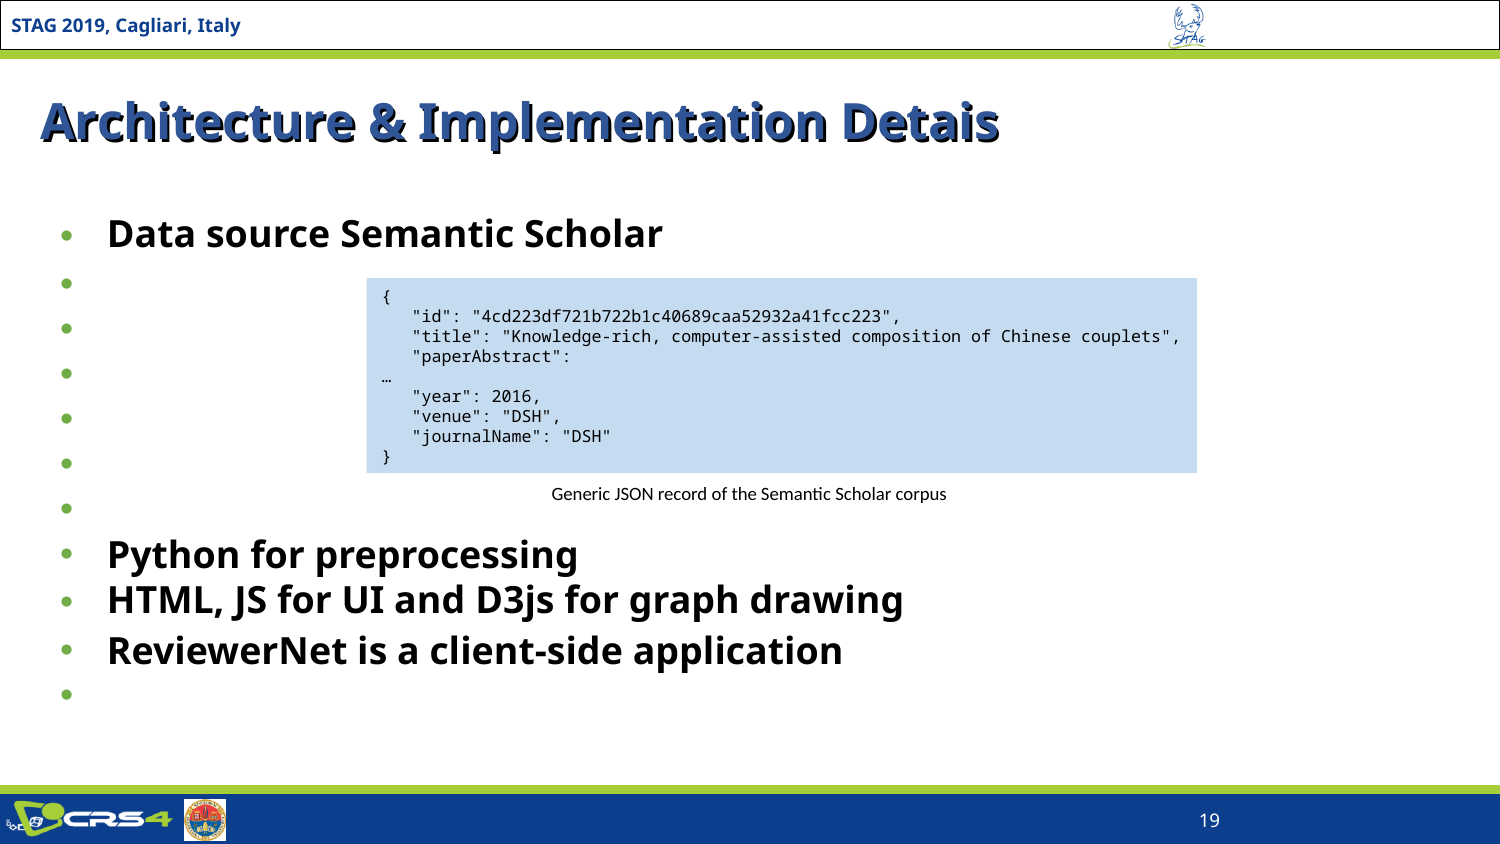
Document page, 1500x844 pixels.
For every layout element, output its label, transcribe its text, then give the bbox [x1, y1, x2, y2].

text_box { "id": "4cd223df721b722b1c40689caa52932a41fcc223", "title": "Knowledge-rich, computer-assisted composition of Chinese couplets", "paperAbstract": … "year": 2016, "venue": "DSH", "journalName": "DSH" } [367, 278, 1197, 473]
title Architecture & Implementation Detais [29, 58, 1471, 181]
text_box Generic JSON record of the Semantic Scholar corpus [366, 473, 1136, 512]
text_box Data source Semantic Scholar Python for preprocessing HTML, JS for UI and D3js for graph drawing ReviewerNet is a client-side application [45, 202, 1432, 718]
text_box [1187, 802, 1500, 831]
